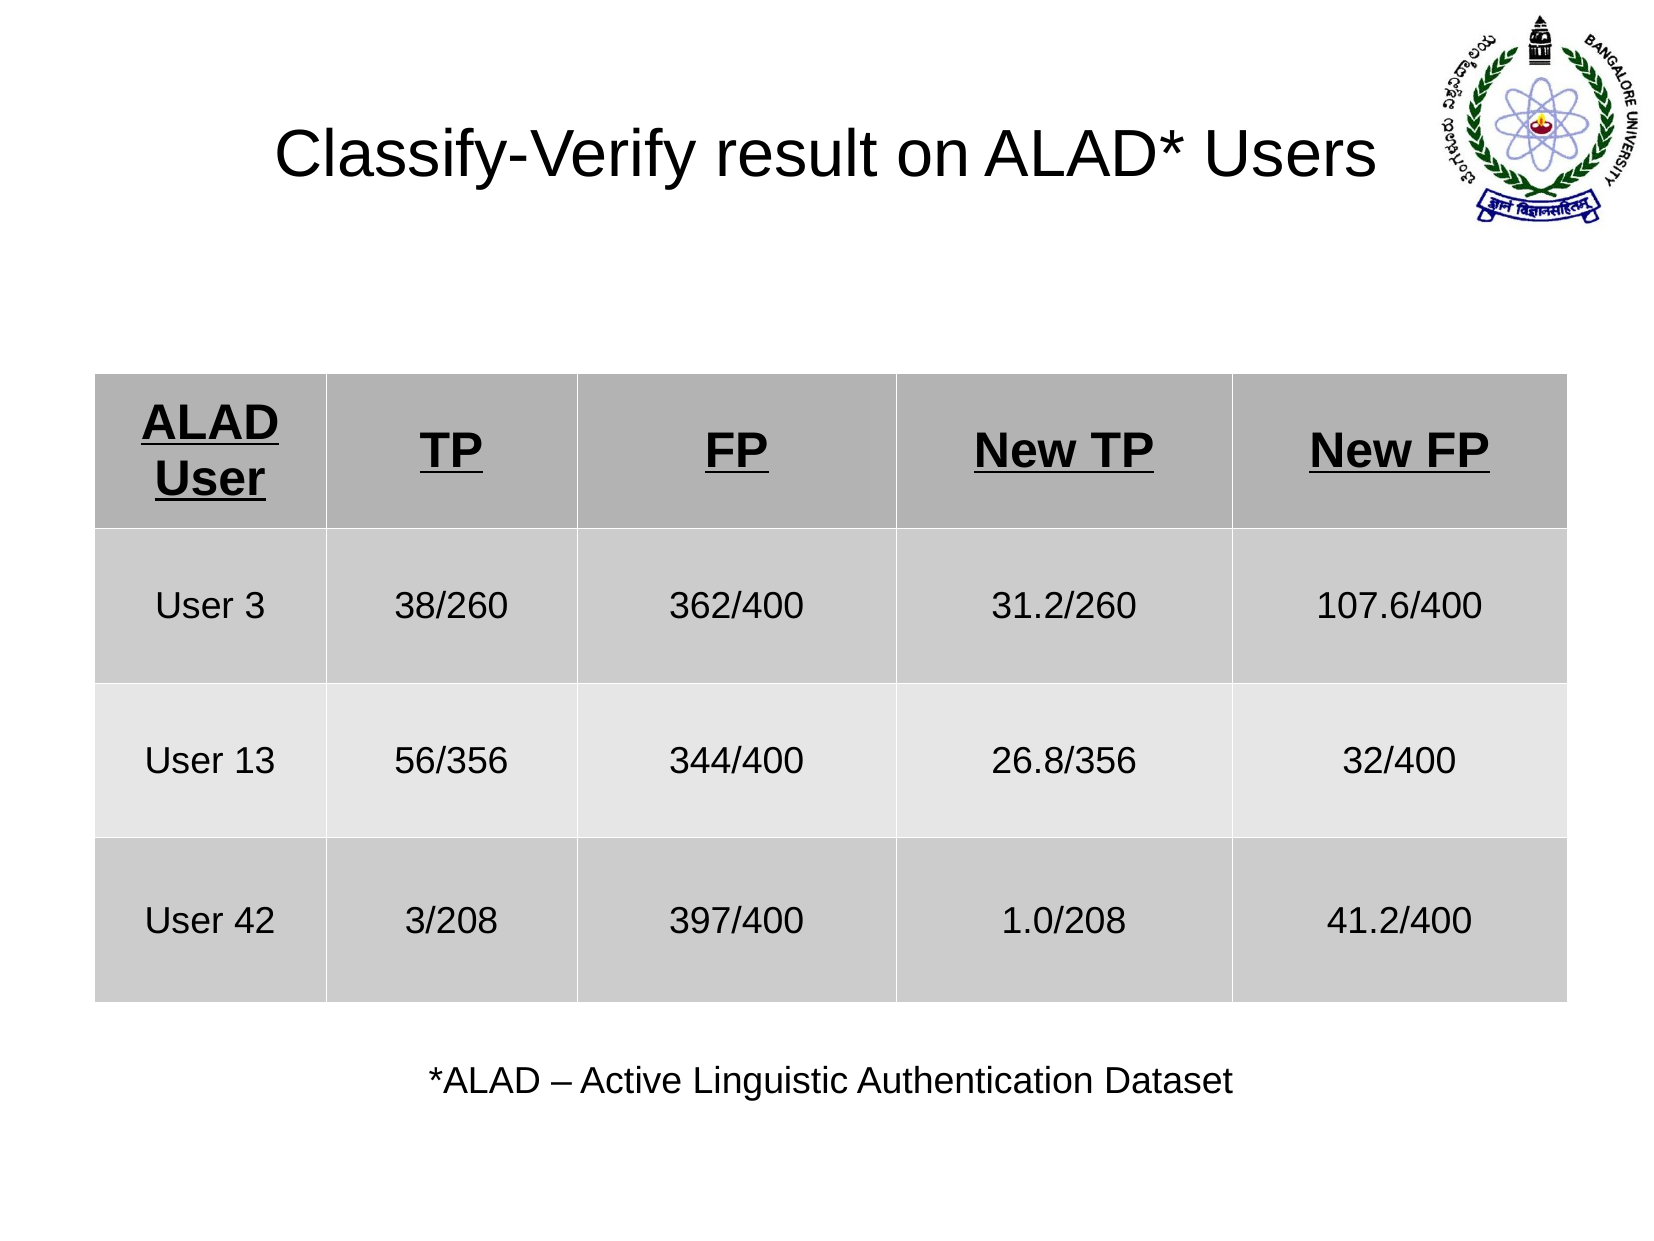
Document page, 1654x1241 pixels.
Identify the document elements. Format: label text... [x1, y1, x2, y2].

table_cell 26.8/356 [897, 684, 1232, 837]
table_cell 38/260 [327, 529, 577, 683]
table_cell 1.0/208 [897, 838, 1232, 1002]
table_cell 362/400 [578, 529, 896, 683]
table_cell 41.2/400 [1233, 838, 1567, 1002]
table_cell 344/400 [578, 684, 896, 837]
table_cell User 13 [95, 684, 326, 837]
table_cell User 42 [95, 838, 326, 1002]
table_cell User 3 [95, 529, 326, 683]
picture [1425, 5, 1654, 231]
table_header ALAD User [95, 374, 326, 528]
table_header New TP [897, 374, 1232, 528]
table_cell 31.2/260 [897, 529, 1232, 683]
table_header FP [578, 374, 896, 528]
table_cell 397/400 [578, 838, 896, 1002]
table_cell 56/356 [327, 684, 577, 837]
title Classify-Verify result on ALAD* Users [82, 49, 1571, 257]
table_header TP [327, 374, 577, 528]
table_cell 32/400 [1233, 684, 1567, 837]
text_box *ALAD – Active Linguistic Authentication Dataset [86, 1052, 1576, 1110]
table_cell 107.6/400 [1233, 529, 1567, 683]
table_cell 3/208 [327, 838, 577, 1002]
table_header New FP [1233, 374, 1567, 528]
